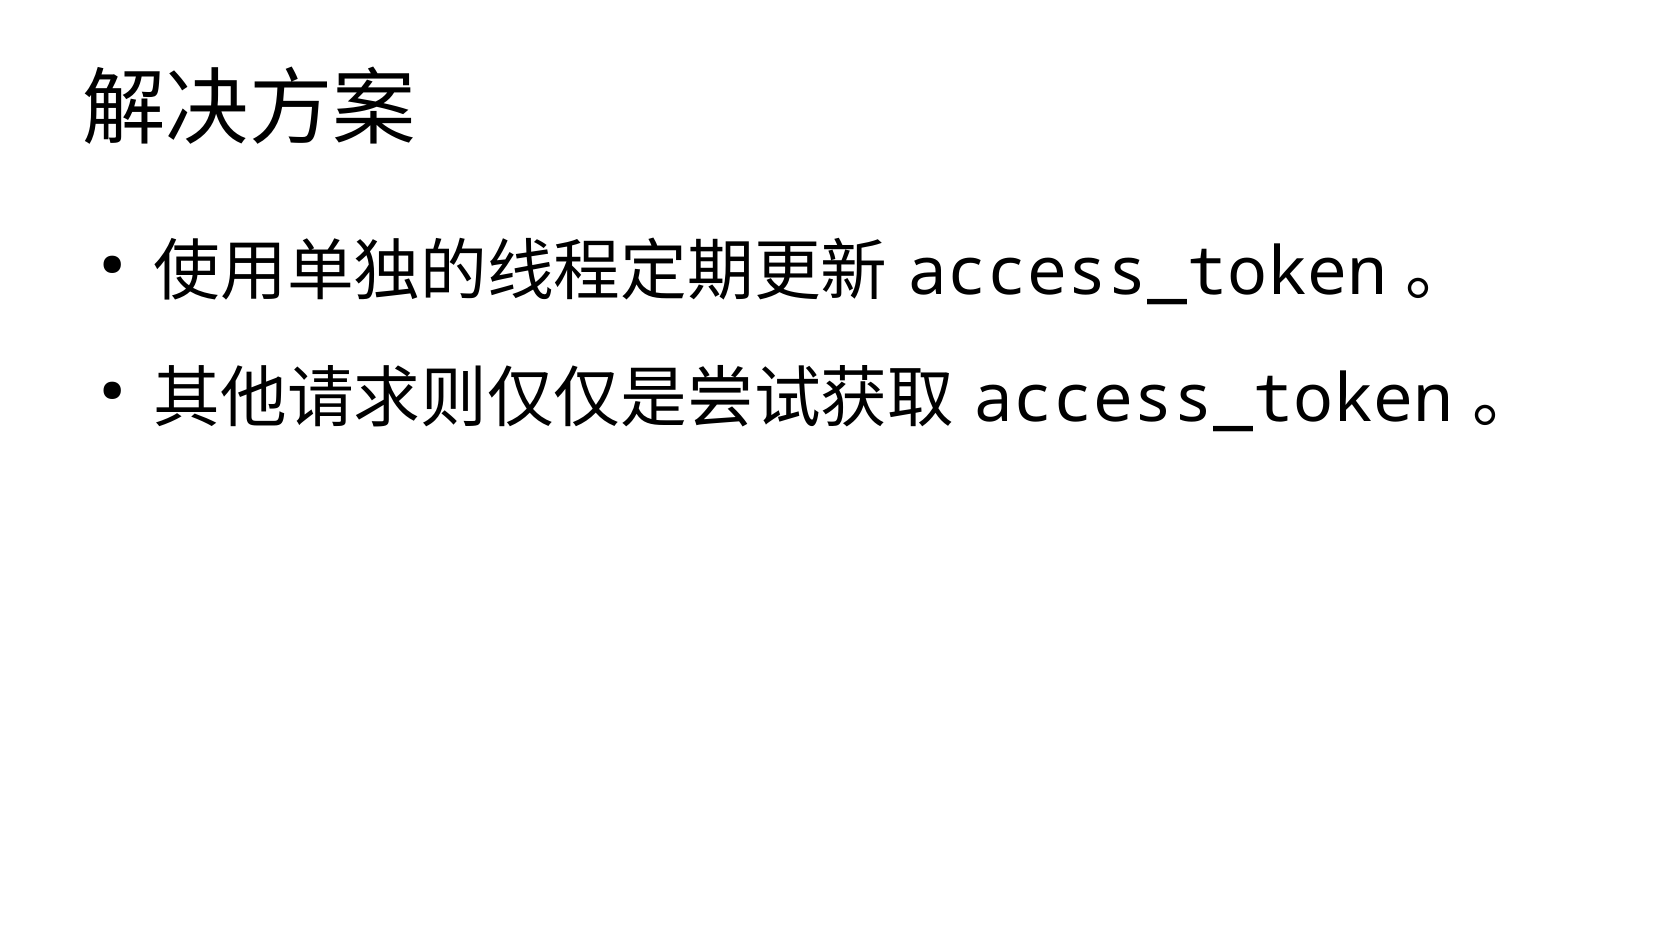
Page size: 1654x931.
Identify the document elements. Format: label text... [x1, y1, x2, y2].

list 使用单独的线程定期更新access_token。 其他请求则仅仅是尝试获取access_token。 [82, 217, 1571, 758]
title 解决方案 [82, 37, 1571, 166]
